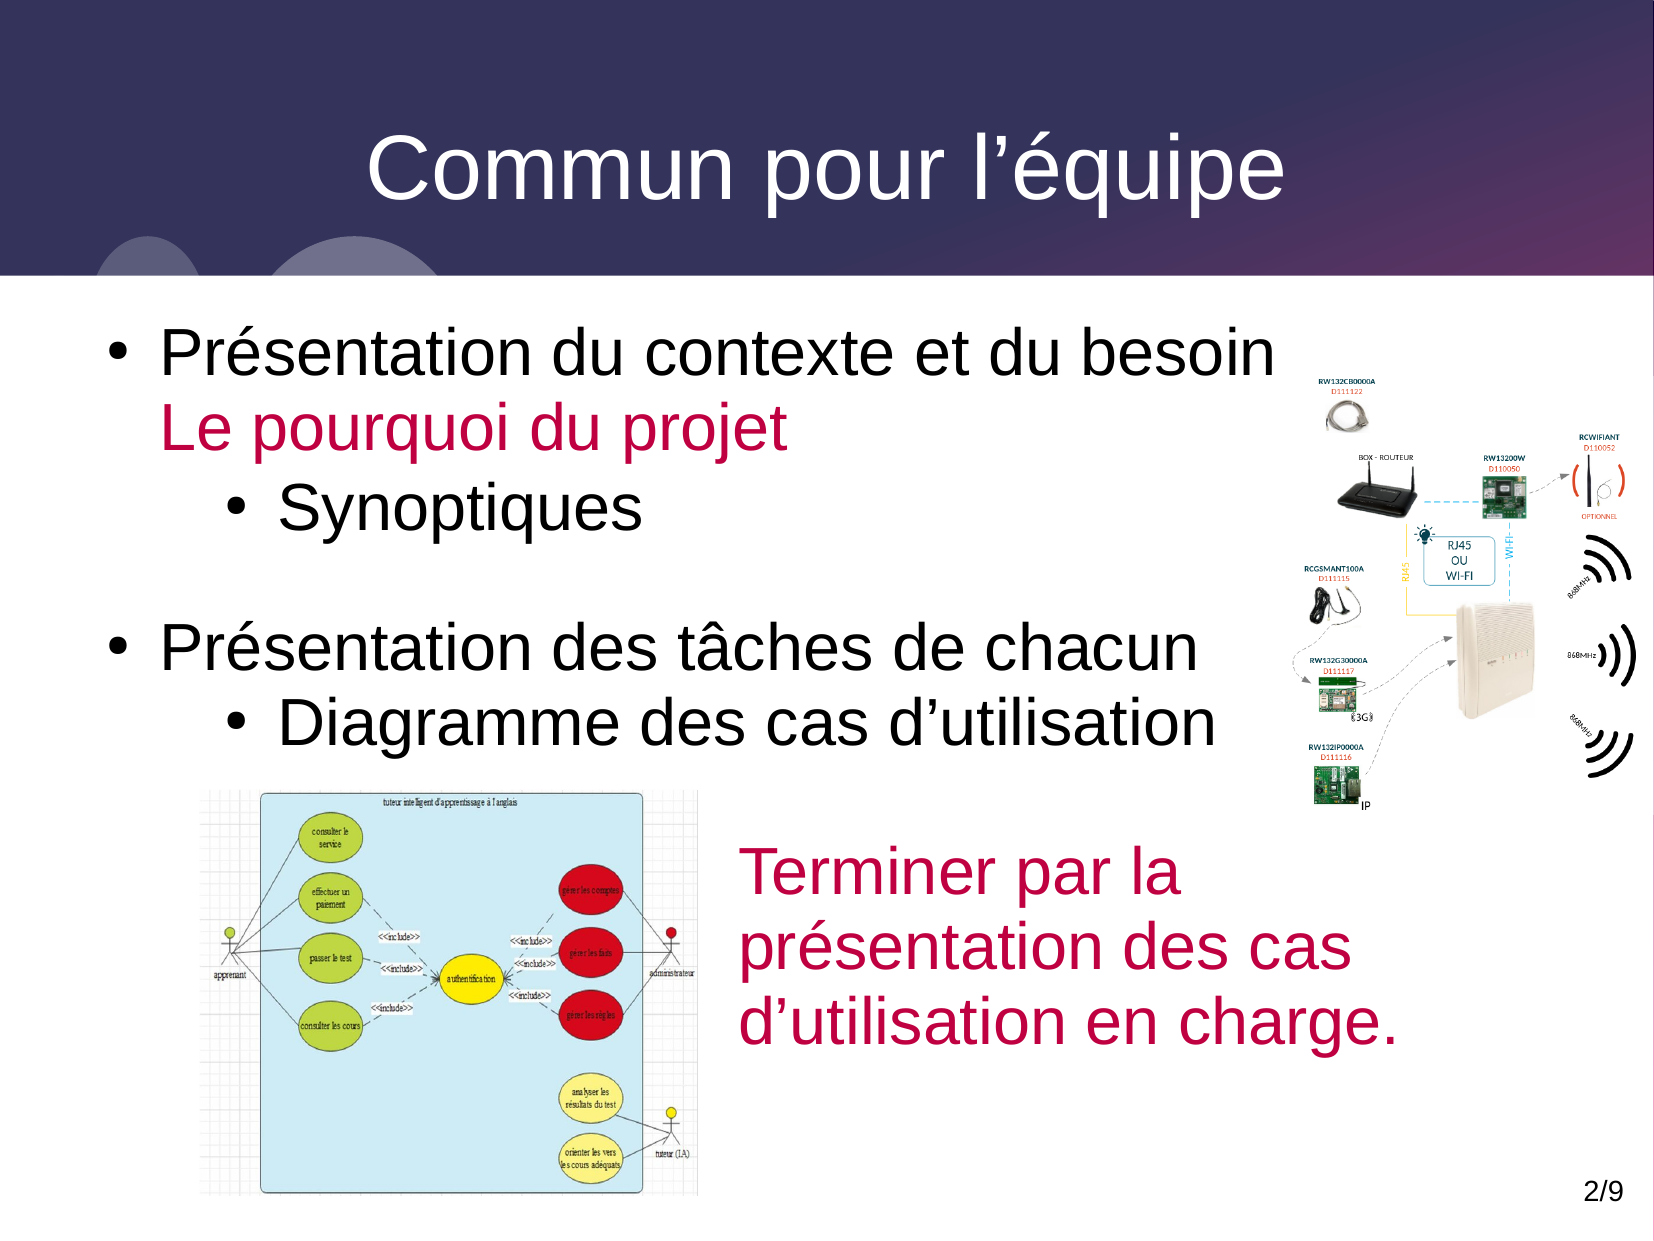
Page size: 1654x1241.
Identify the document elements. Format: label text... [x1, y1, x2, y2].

list Présentation du contexte et du besoin Le pourquoi du projet Synoptiques Présentation des tâches de chacun Diagramme des cas d’utilisation Terminer par la présentation des cas d’utilisation en charge. [88, 314, 1565, 1103]
picture [1289, 376, 1654, 815]
title Commun pour l’équipe [88, 59, 1565, 276]
picture [199, 789, 698, 1196]
